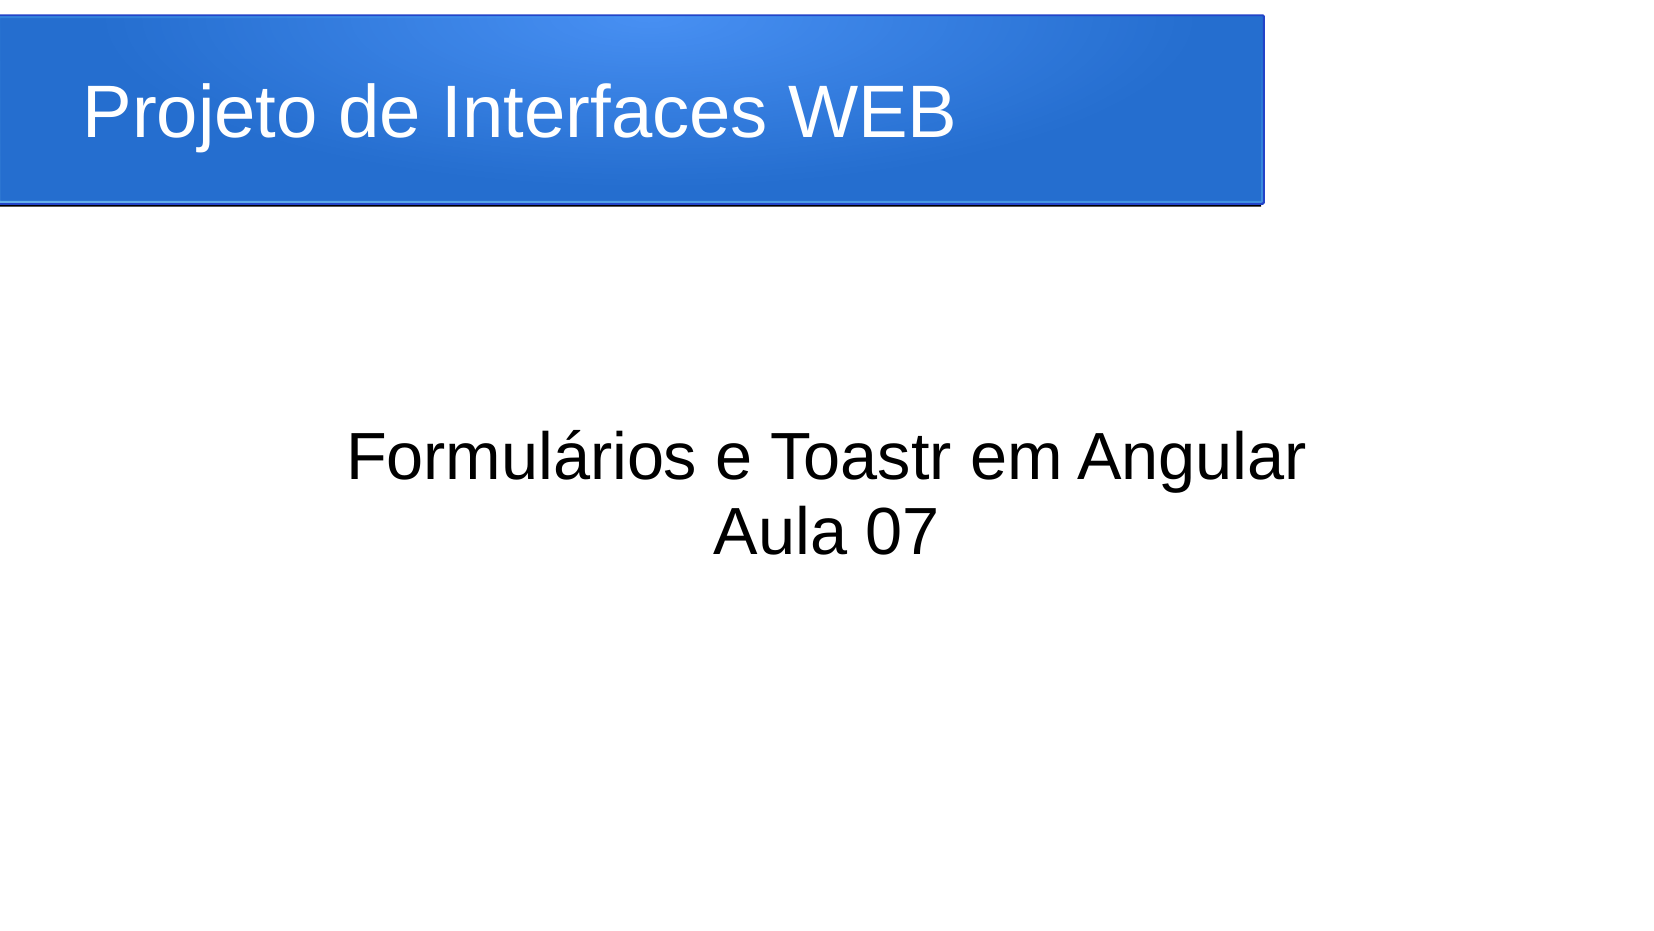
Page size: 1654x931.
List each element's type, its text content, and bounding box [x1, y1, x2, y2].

title Projeto de Interfaces WEB [82, 35, 1235, 189]
subtitle Formulários e Toastr em Angular Aula 07 [82, 224, 1571, 764]
